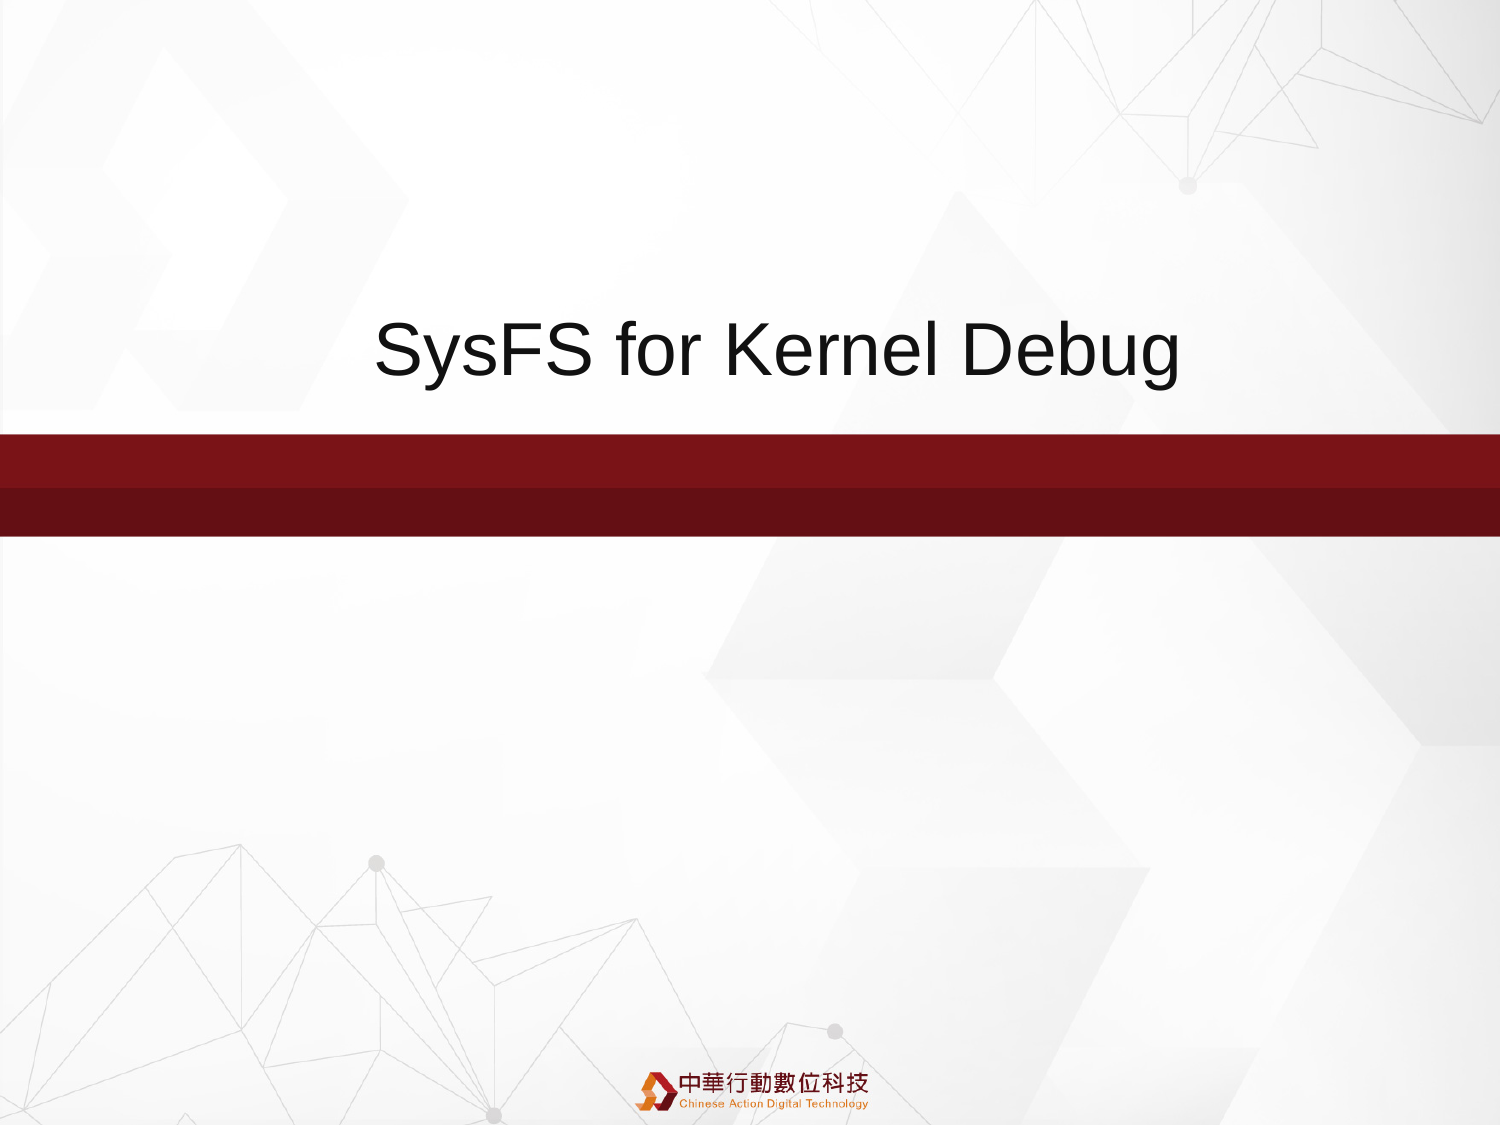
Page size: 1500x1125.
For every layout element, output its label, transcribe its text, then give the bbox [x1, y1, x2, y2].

title SysFS for Kernel Debug [90, 210, 1440, 398]
picture [0, 0, 1500, 1125]
